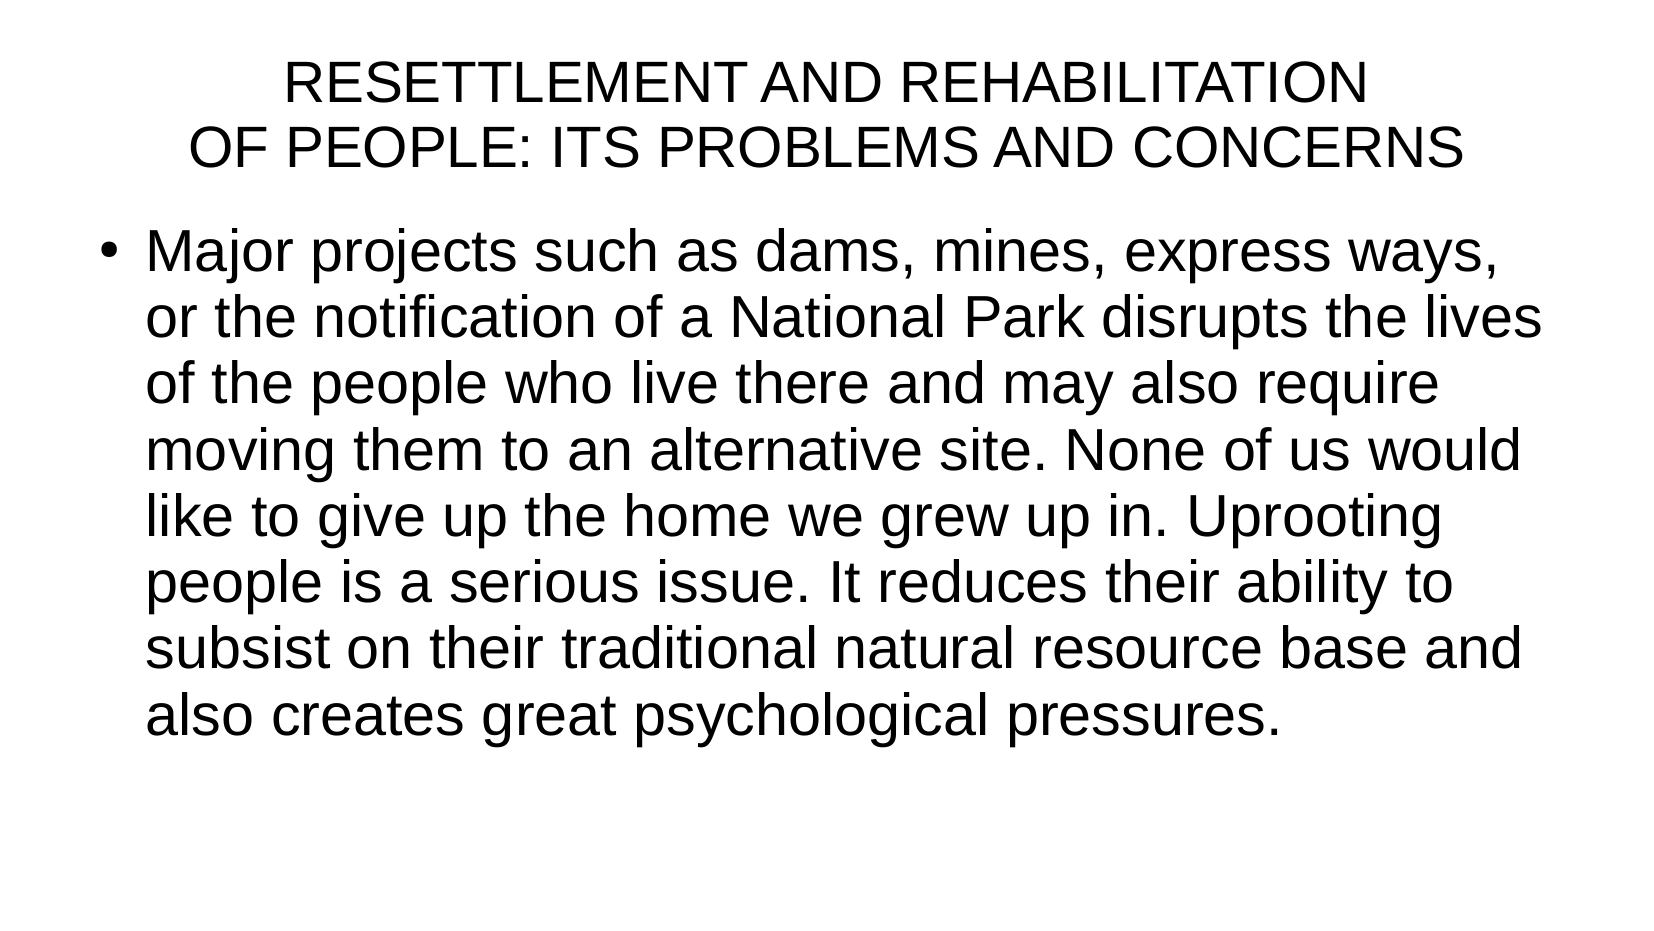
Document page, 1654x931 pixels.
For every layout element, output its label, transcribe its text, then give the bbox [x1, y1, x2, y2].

list Major projects such as dams, mines, express ways, or the notification of a National Park disrupts the lives of the people who live there and may also require moving them to an alternative site. None of us would like to give up the home we grew up in. Uprooting people is a serious issue. It reduces their ability to subsist on their traditional natural resource base and also creates great psychological pressures. [82, 217, 1571, 758]
title RESETTLEMENT AND REHABILITATION OF PEOPLE: ITS PROBLEMS AND CONCERNS [82, 36, 1571, 193]
